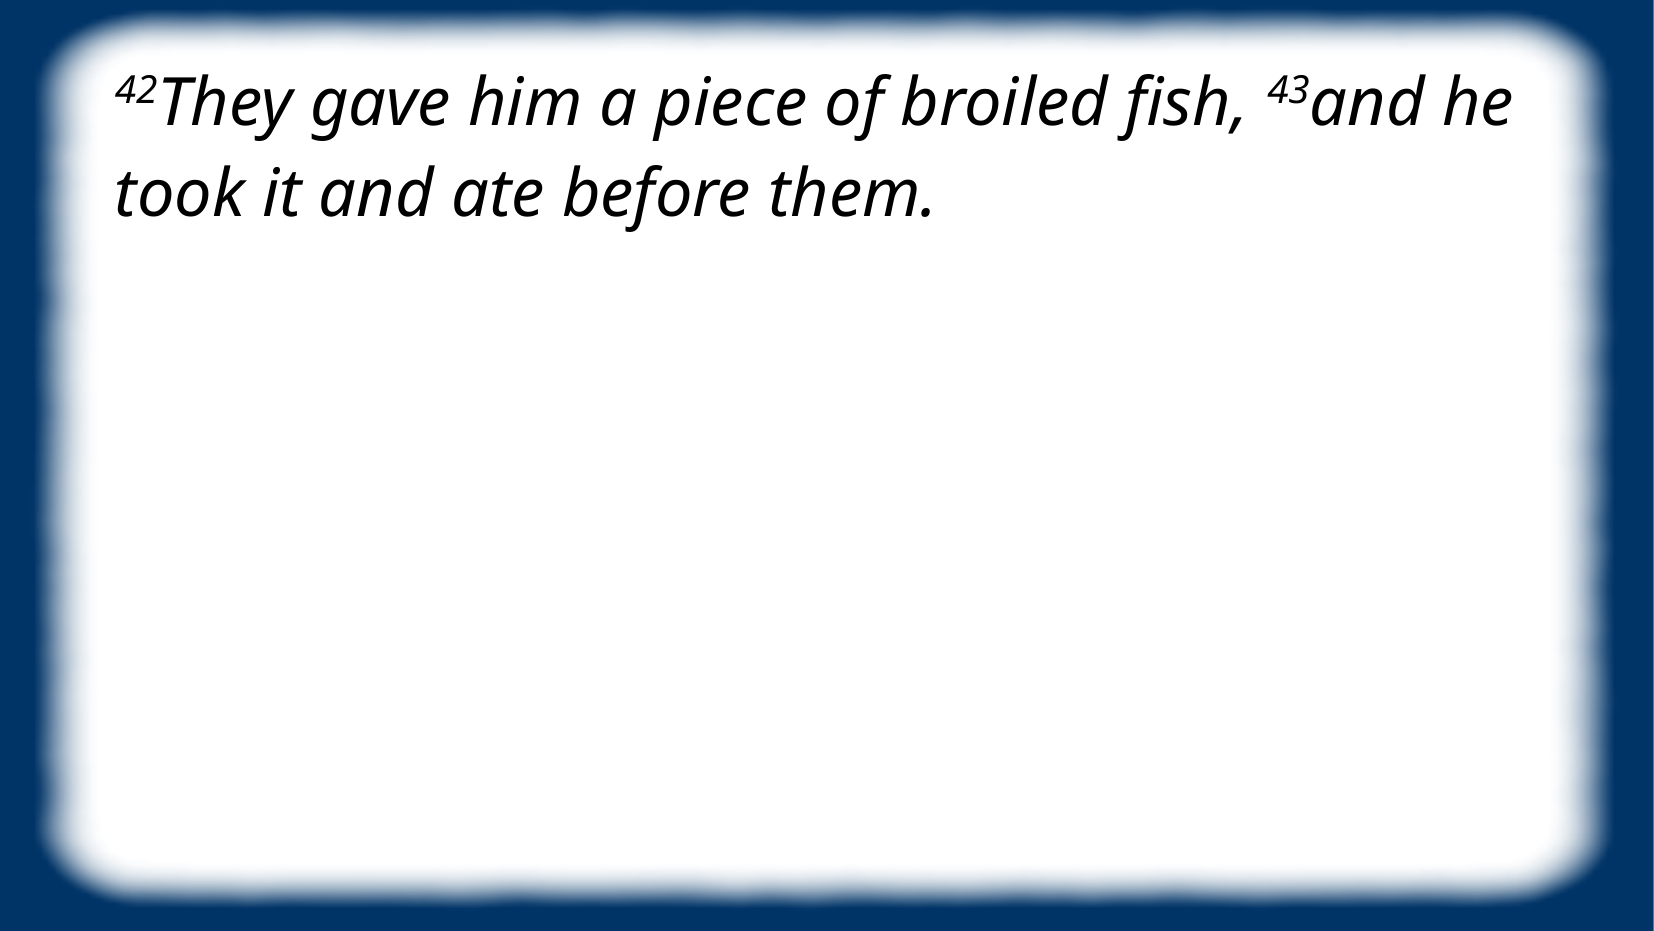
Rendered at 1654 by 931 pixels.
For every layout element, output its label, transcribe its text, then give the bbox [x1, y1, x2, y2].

picture [0, 0, 1654, 931]
text_box 42They gave him a piece of broiled fish, 43and he took it and ate before them. [100, 47, 1571, 595]
